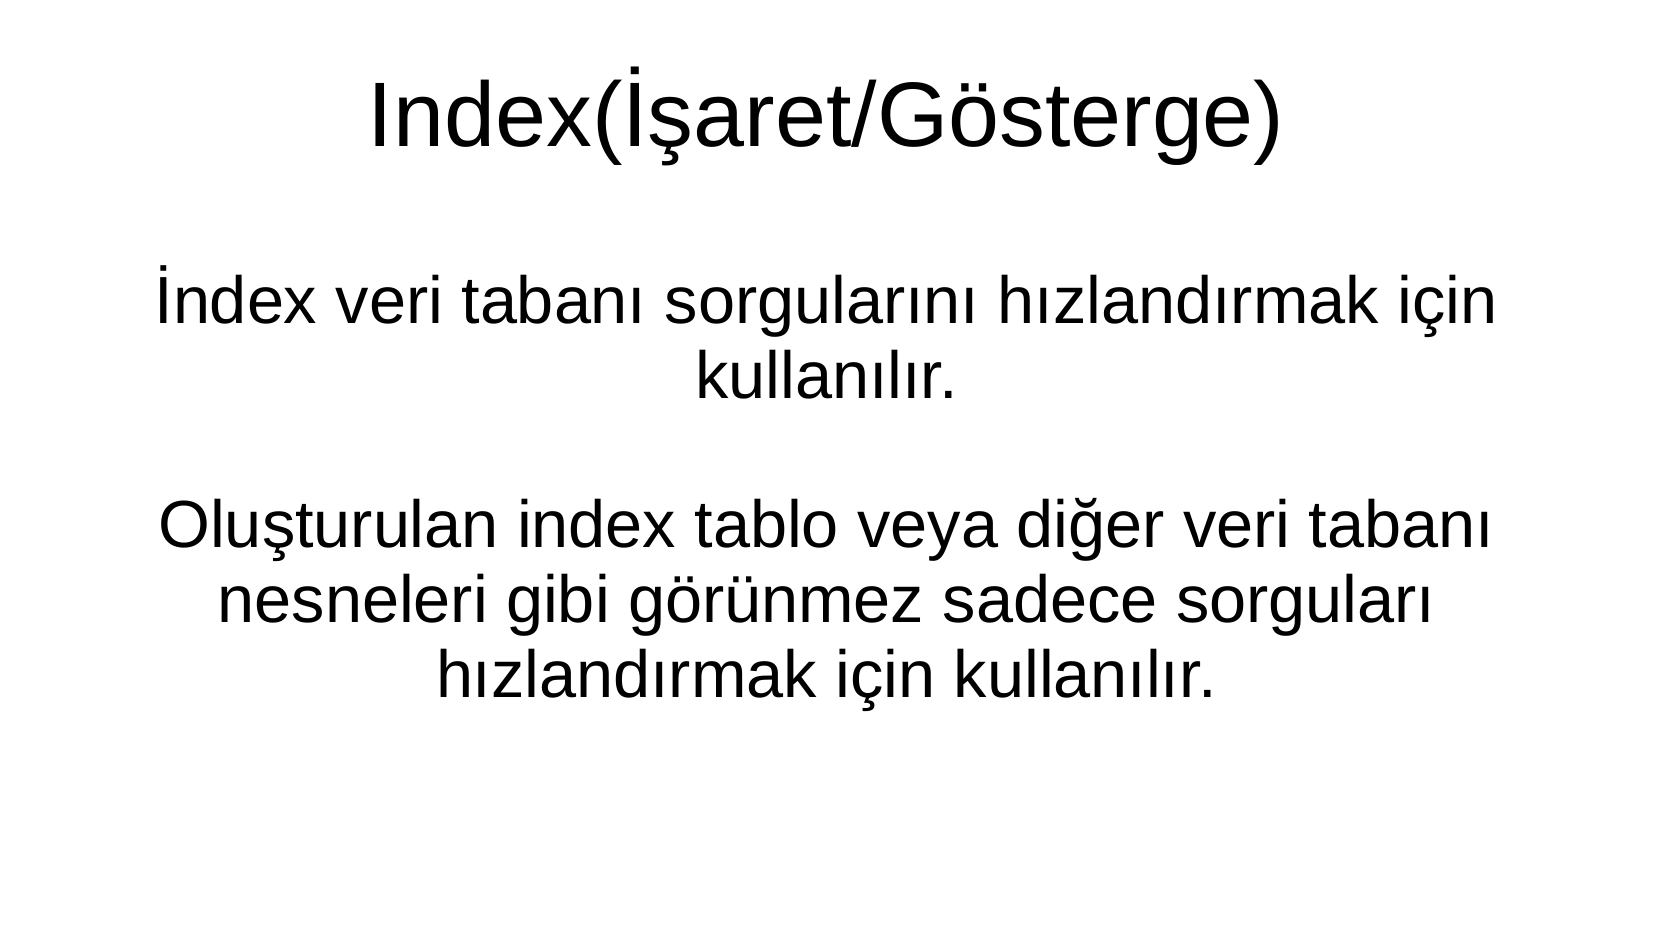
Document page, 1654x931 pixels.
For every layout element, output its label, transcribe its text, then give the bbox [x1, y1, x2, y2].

subtitle İndex veri tabanı sorgularını hızlandırmak için kullanılır. Oluşturulan index tablo veya diğer veri tabanı nesneleri gibi görünmez sadece sorguları hızlandırmak için kullanılır. [82, 217, 1571, 758]
title Index(İşaret/Gösterge) [82, 37, 1571, 193]
